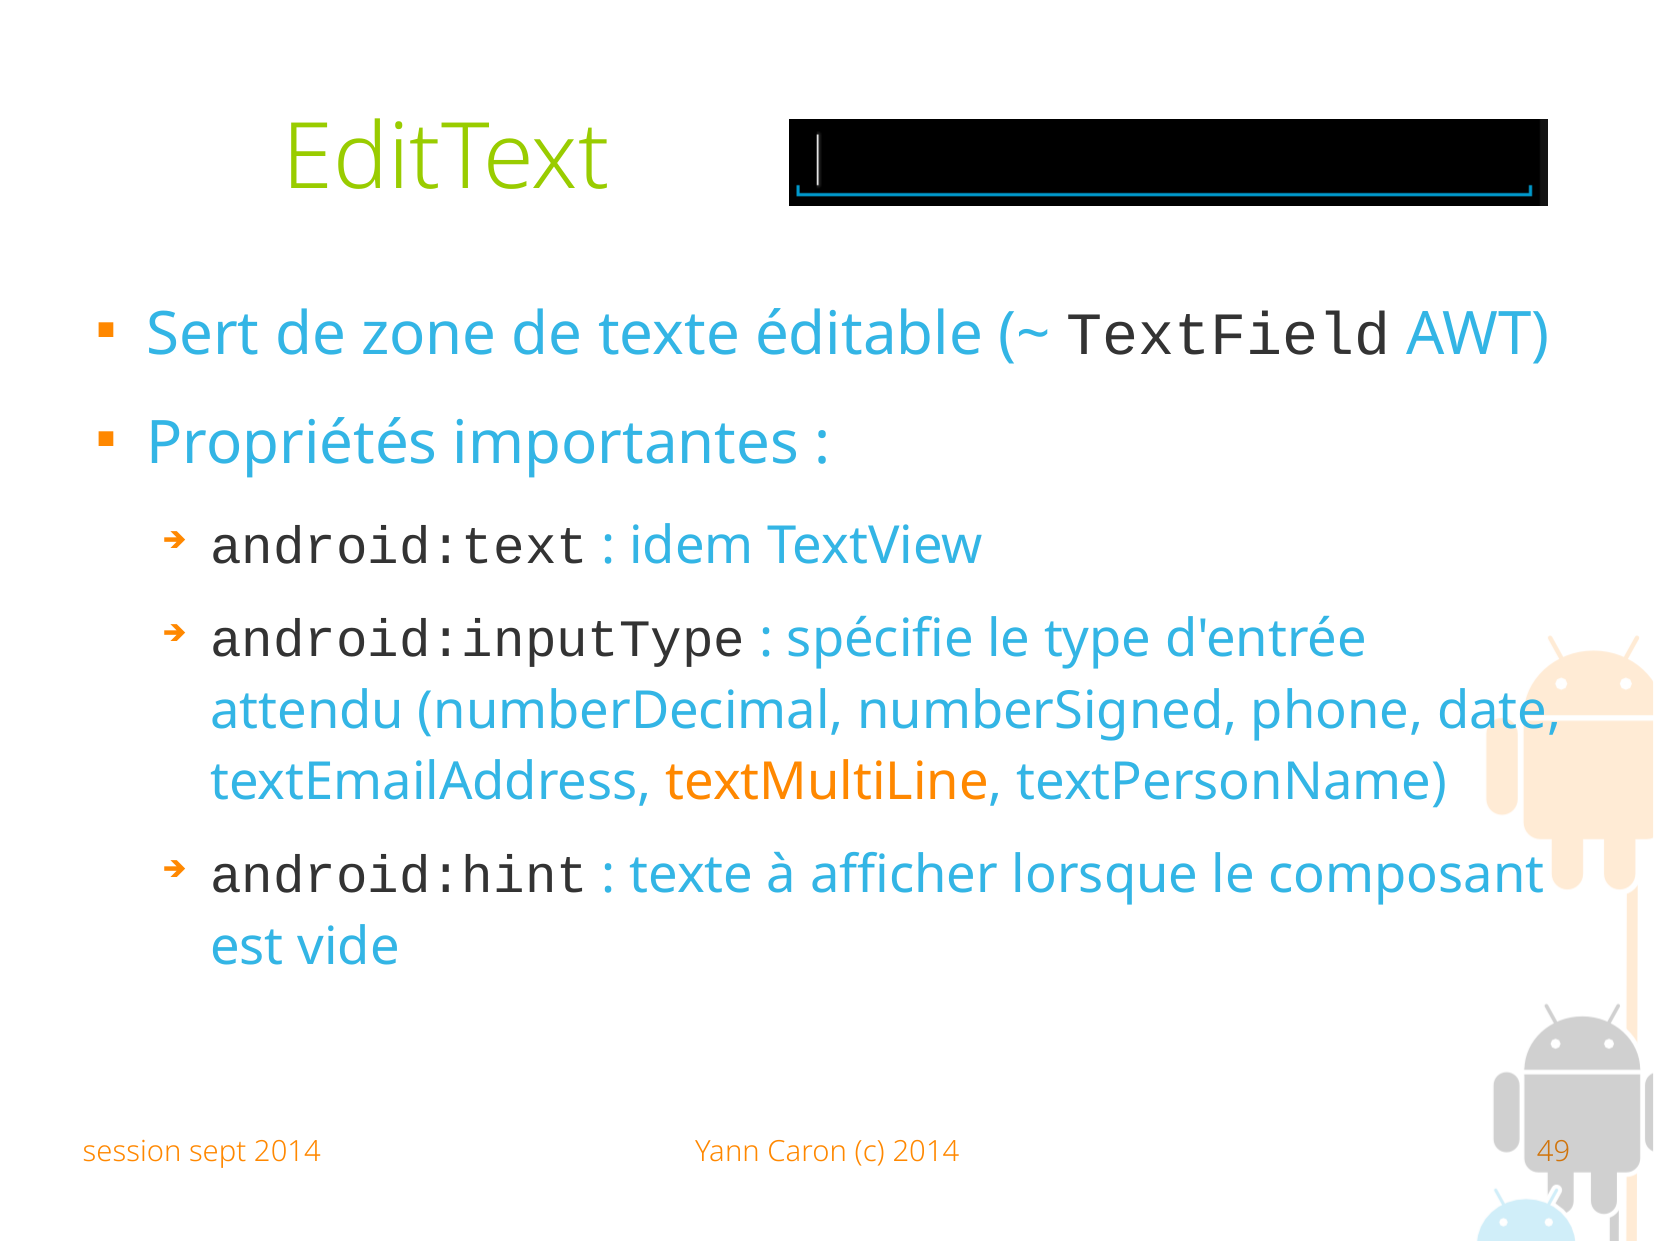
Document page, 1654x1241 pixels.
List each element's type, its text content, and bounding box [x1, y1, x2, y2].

picture [240, 423, 1654, 1241]
title EditText [82, 49, 811, 257]
list Sert de zone de texte éditable (~ TextField AWT) Propriétés importantes : android:text : idem TextView android:inputType : spécifie le type d'entrée attendu (numberDecimal, numberSigned, phone, date, textEmailAddress, textMultiLine, textPersonName) android:hint : texte à afficher lorsque le composant est vide [82, 290, 1571, 1010]
picture [789, 119, 1548, 206]
